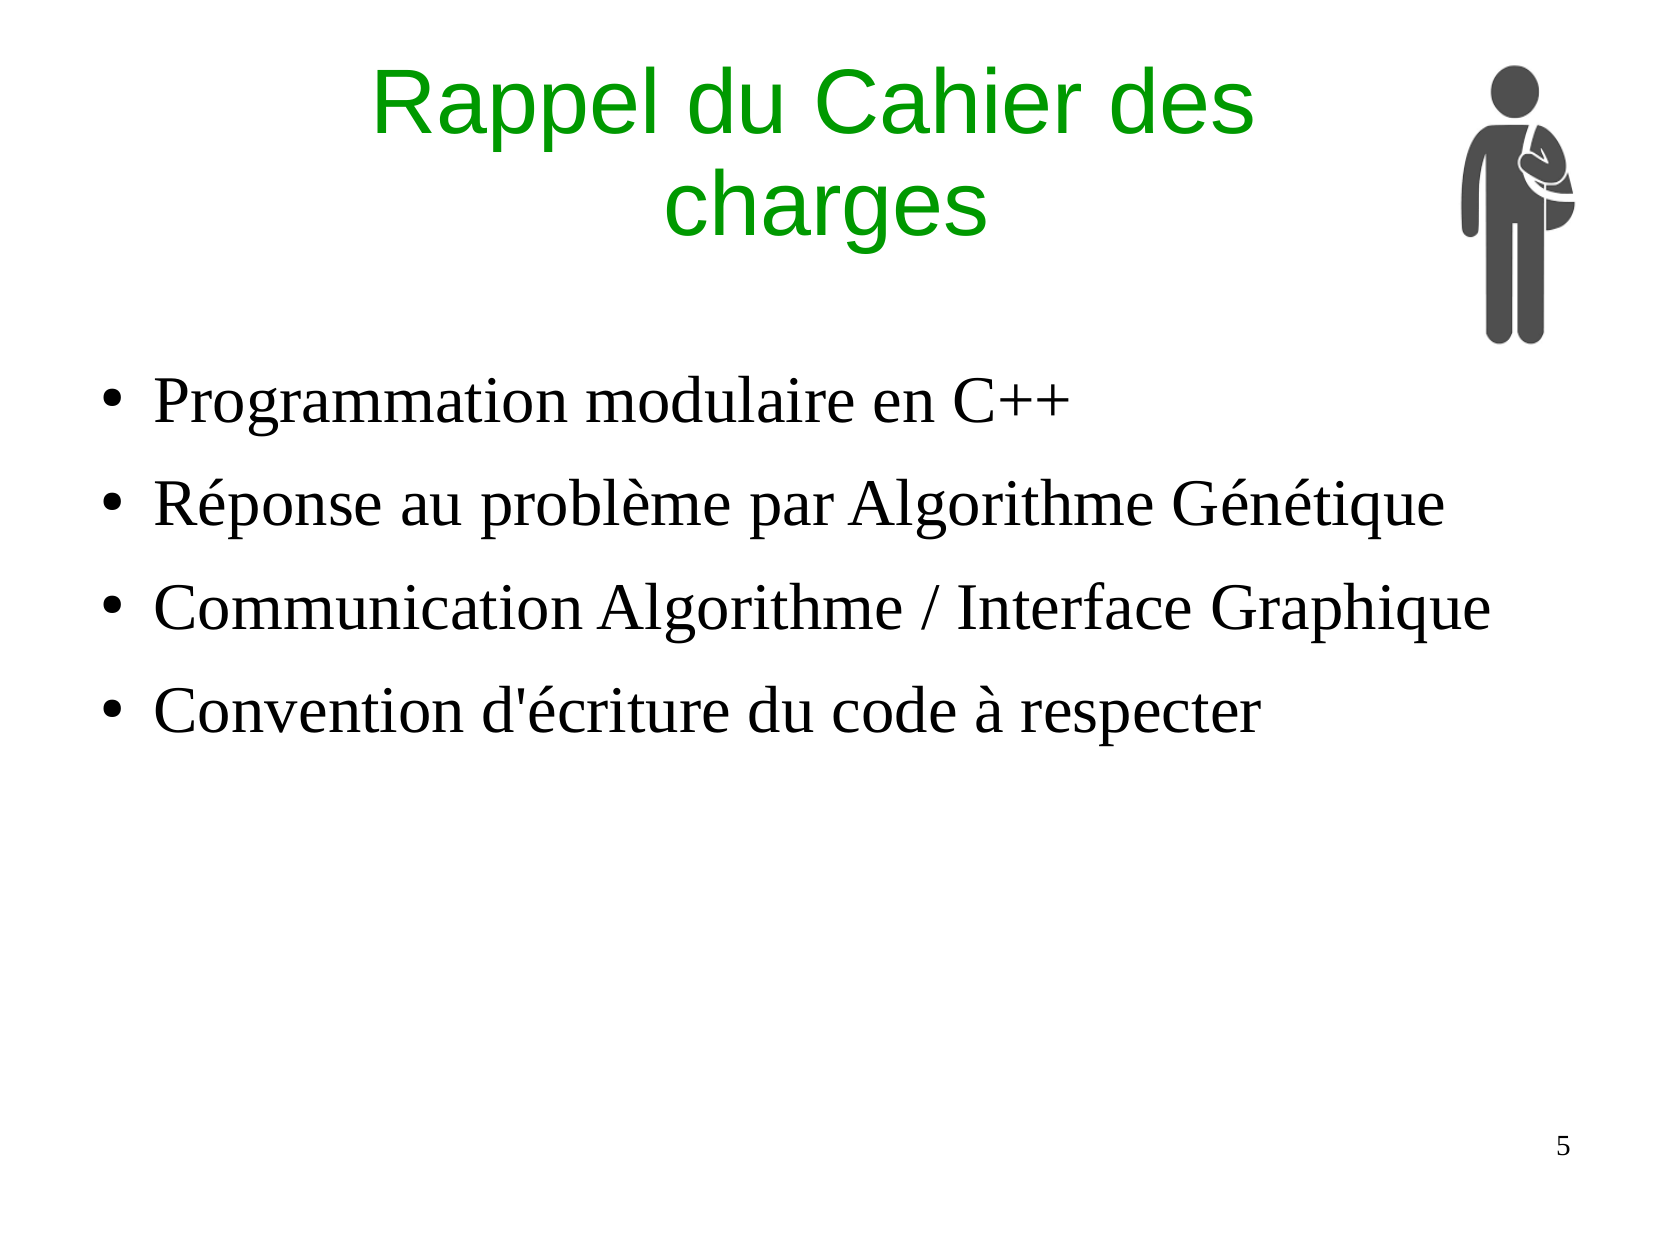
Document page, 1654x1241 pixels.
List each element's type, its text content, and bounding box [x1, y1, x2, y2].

picture [1417, 49, 1619, 361]
title Rappel du Cahier des charges [82, 49, 1417, 257]
list Programmation modulaire en C++ Réponse au problème par Algorithme Génétique Communication Algorithme / Interface Graphique Convention d'écriture du code à respecter [82, 362, 1571, 1182]
